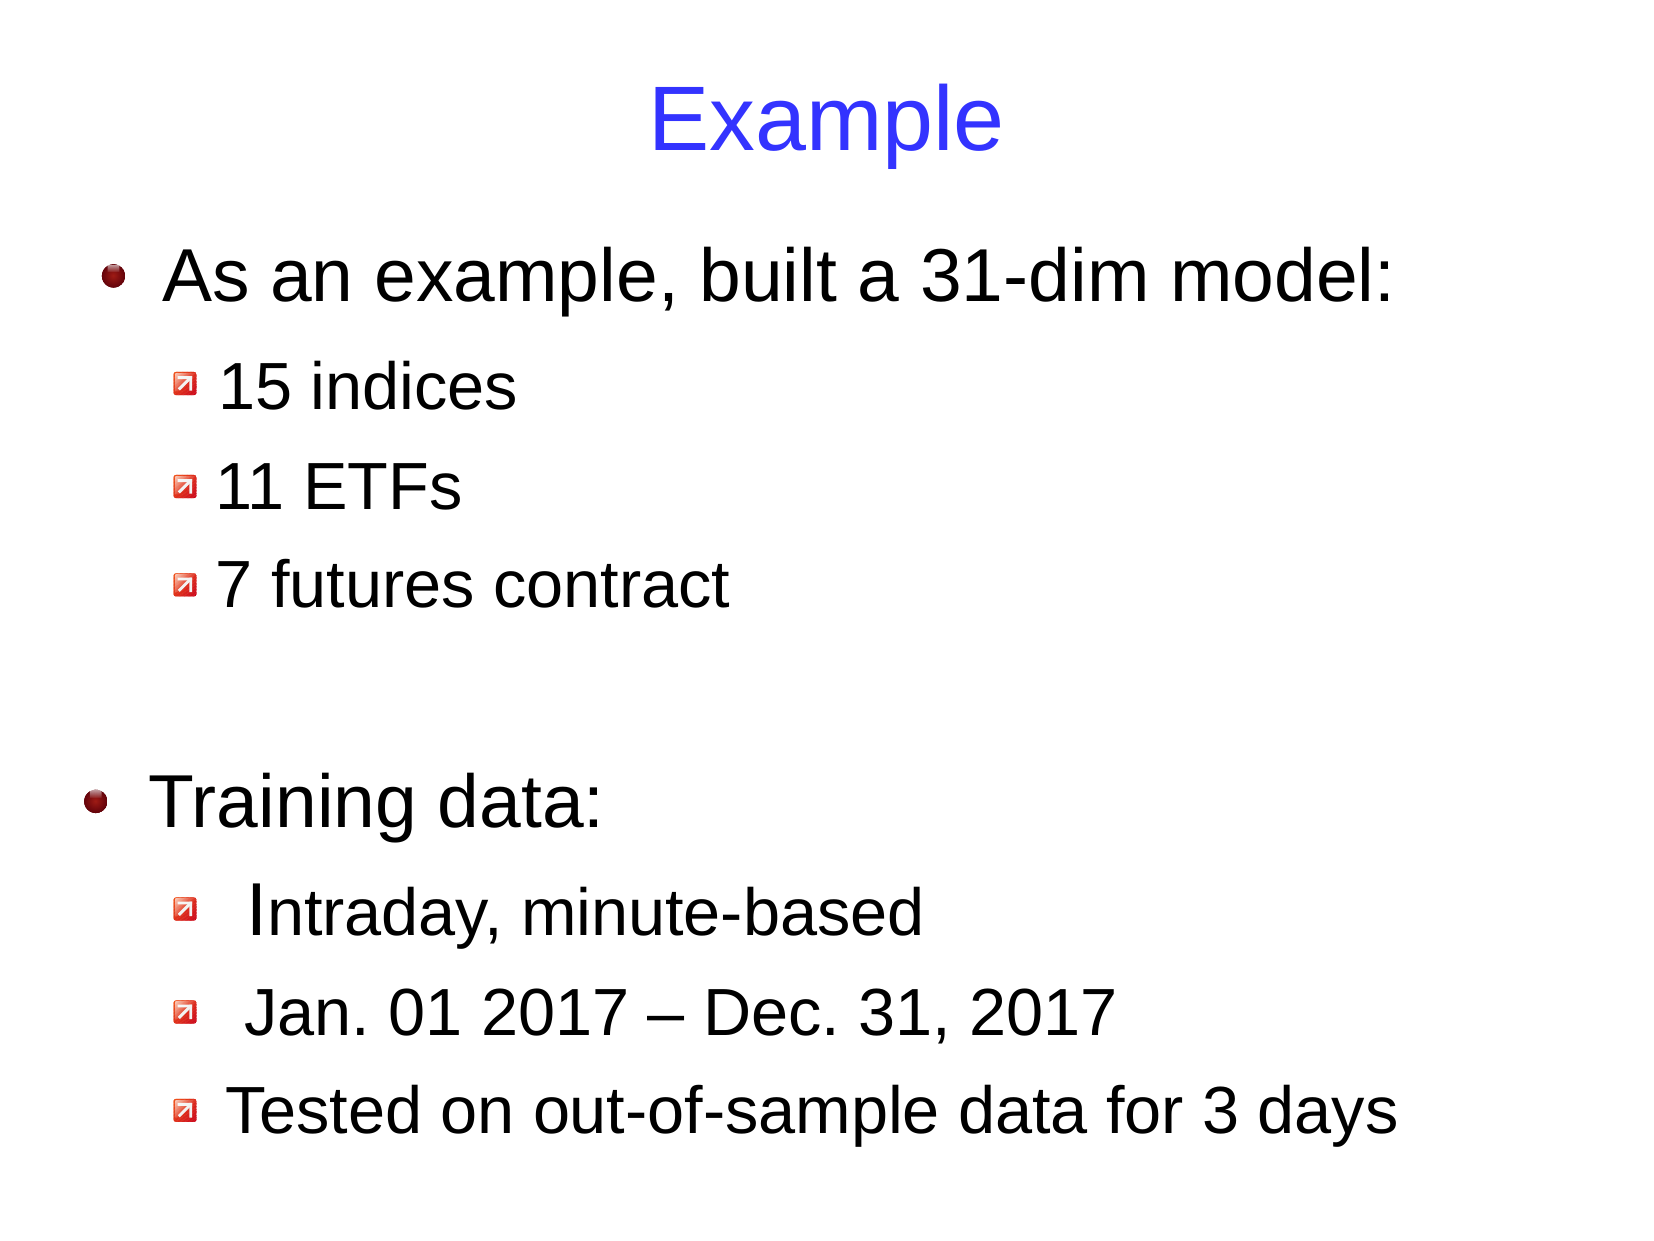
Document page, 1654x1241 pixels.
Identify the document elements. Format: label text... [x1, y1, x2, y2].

list As an example, built a 31-dim model: 15 indices 11 ETFs 7 futures contract Training data: Intraday, minute-based Jan. 01 2017 – Dec. 31, 2017 Tested on out-of-sample data for 3 days [84, 233, 1573, 1156]
title Example [82, 61, 1571, 177]
